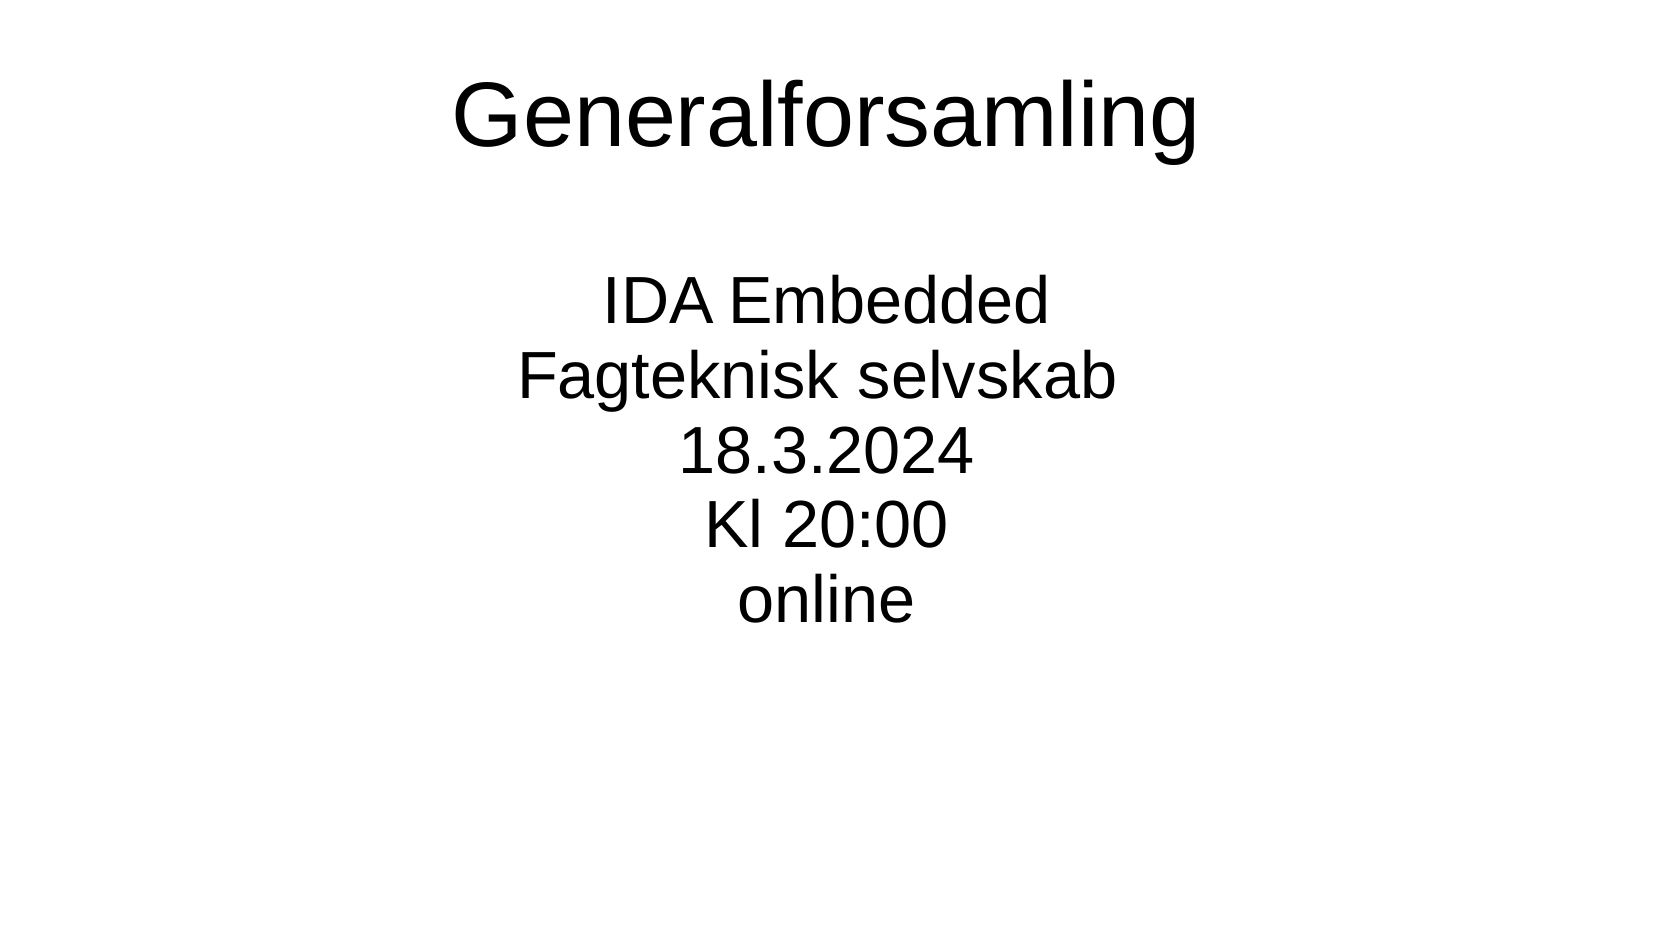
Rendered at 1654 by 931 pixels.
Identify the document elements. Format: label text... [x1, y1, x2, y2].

title Generalforsamling [82, 37, 1571, 193]
subtitle IDA Embedded Fagteknisk selvskab 18.3.2024 Kl 20:00 online [82, 217, 1571, 758]
